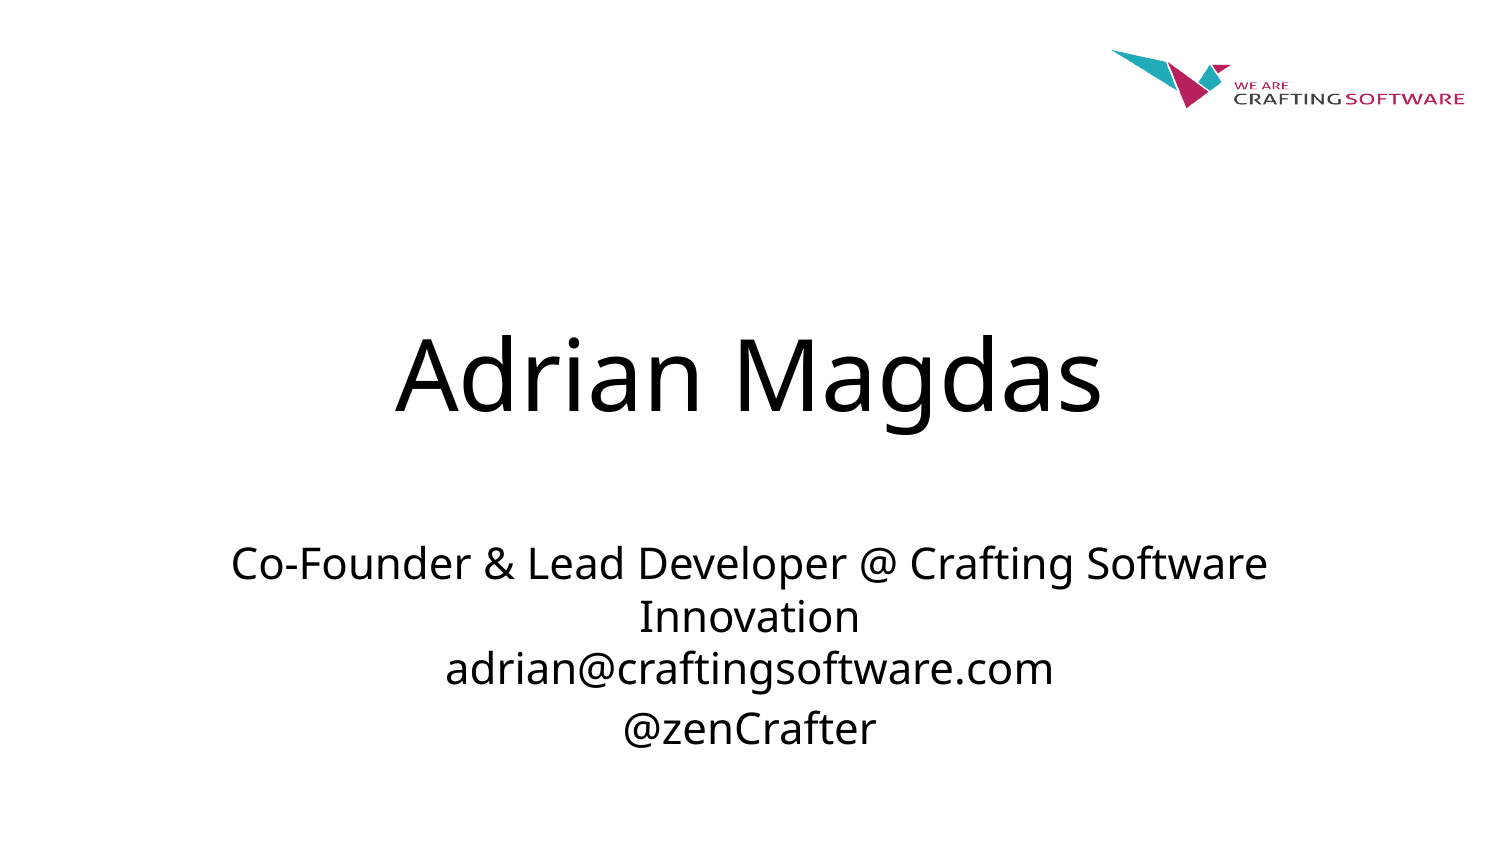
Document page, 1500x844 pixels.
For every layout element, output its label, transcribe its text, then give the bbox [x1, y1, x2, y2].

title Adrian Magdas [110, 162, 1390, 447]
subtitle Co-Founder & Lead Developer @ Crafting Software Innovation adrian@craftingsoftware.com @zenCrafter [110, 520, 1390, 651]
picture [1094, 0, 1481, 163]
